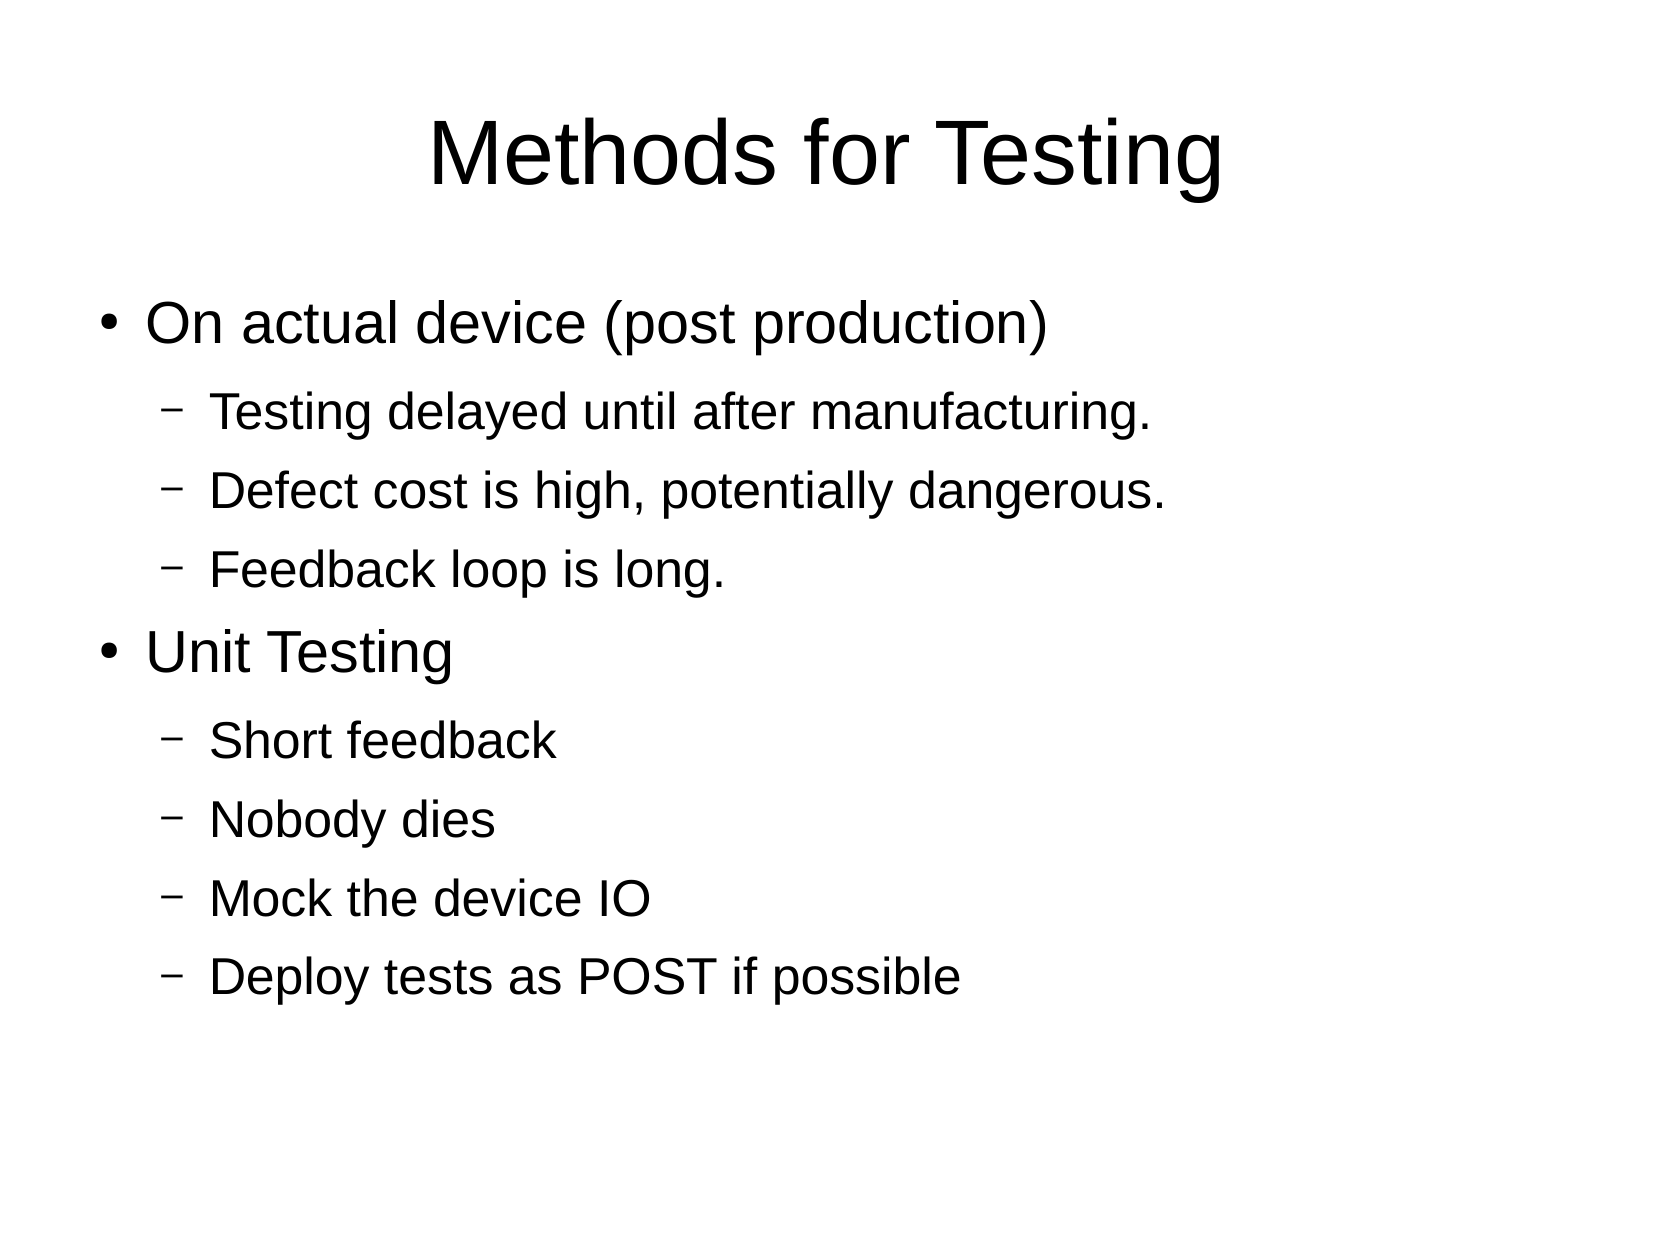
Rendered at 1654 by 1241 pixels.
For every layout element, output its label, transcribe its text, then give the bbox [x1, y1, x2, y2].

list On actual device (post production) Testing delayed until after manufacturing. Defect cost is high, potentially dangerous. Feedback loop is long. Unit Testing Short feedback Nobody dies Mock the device IO Deploy tests as POST if possible [82, 290, 1571, 1010]
title Methods for Testing [82, 49, 1571, 257]
